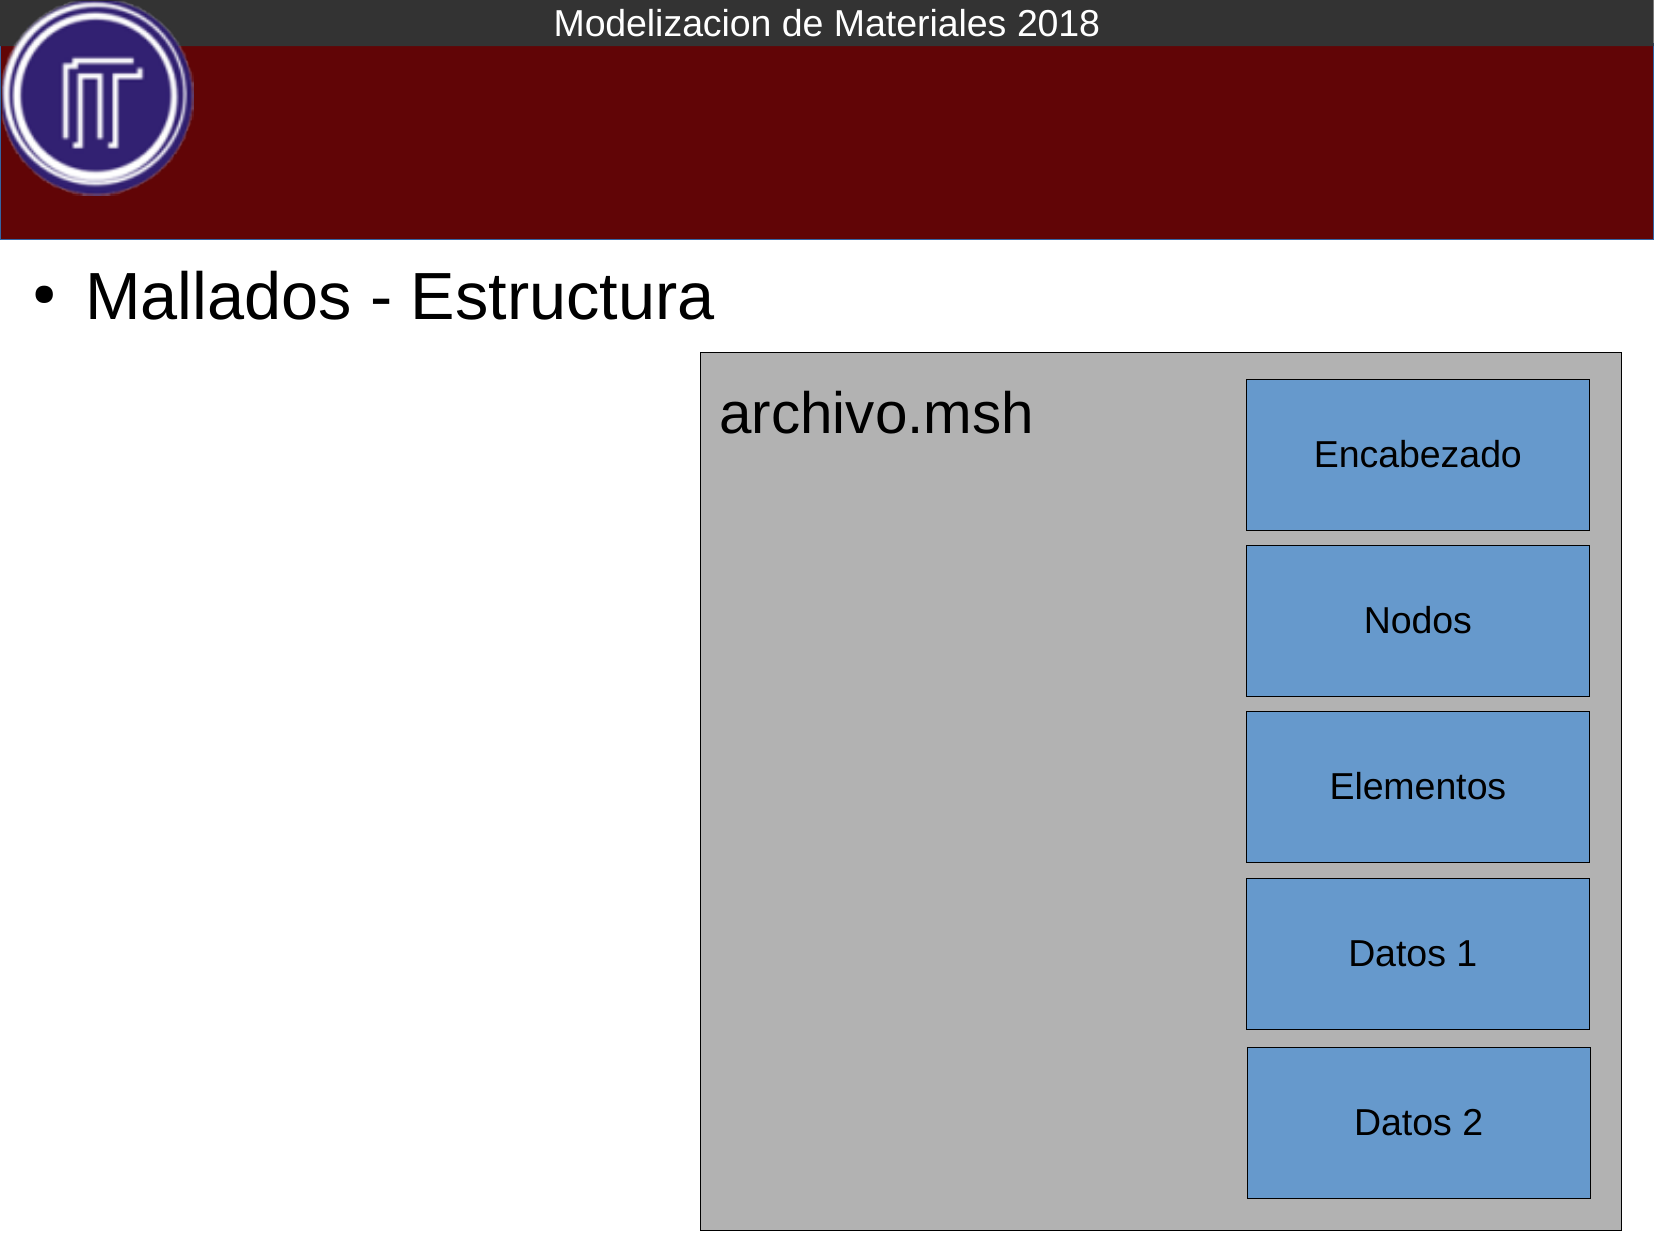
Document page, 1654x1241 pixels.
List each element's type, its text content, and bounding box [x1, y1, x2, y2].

text_box Datos 2 [1247, 1047, 1591, 1199]
text_box Datos 1 [1246, 878, 1590, 1030]
list Mallados - Estructura [14, 258, 1503, 347]
picture [0, 0, 194, 196]
text_box Encabezado [1246, 379, 1590, 531]
text_box [700, 352, 1622, 1231]
text_box Nodos [1246, 545, 1590, 697]
text_box archivo.msh [704, 373, 1090, 518]
text_box Elementos [1246, 711, 1590, 863]
